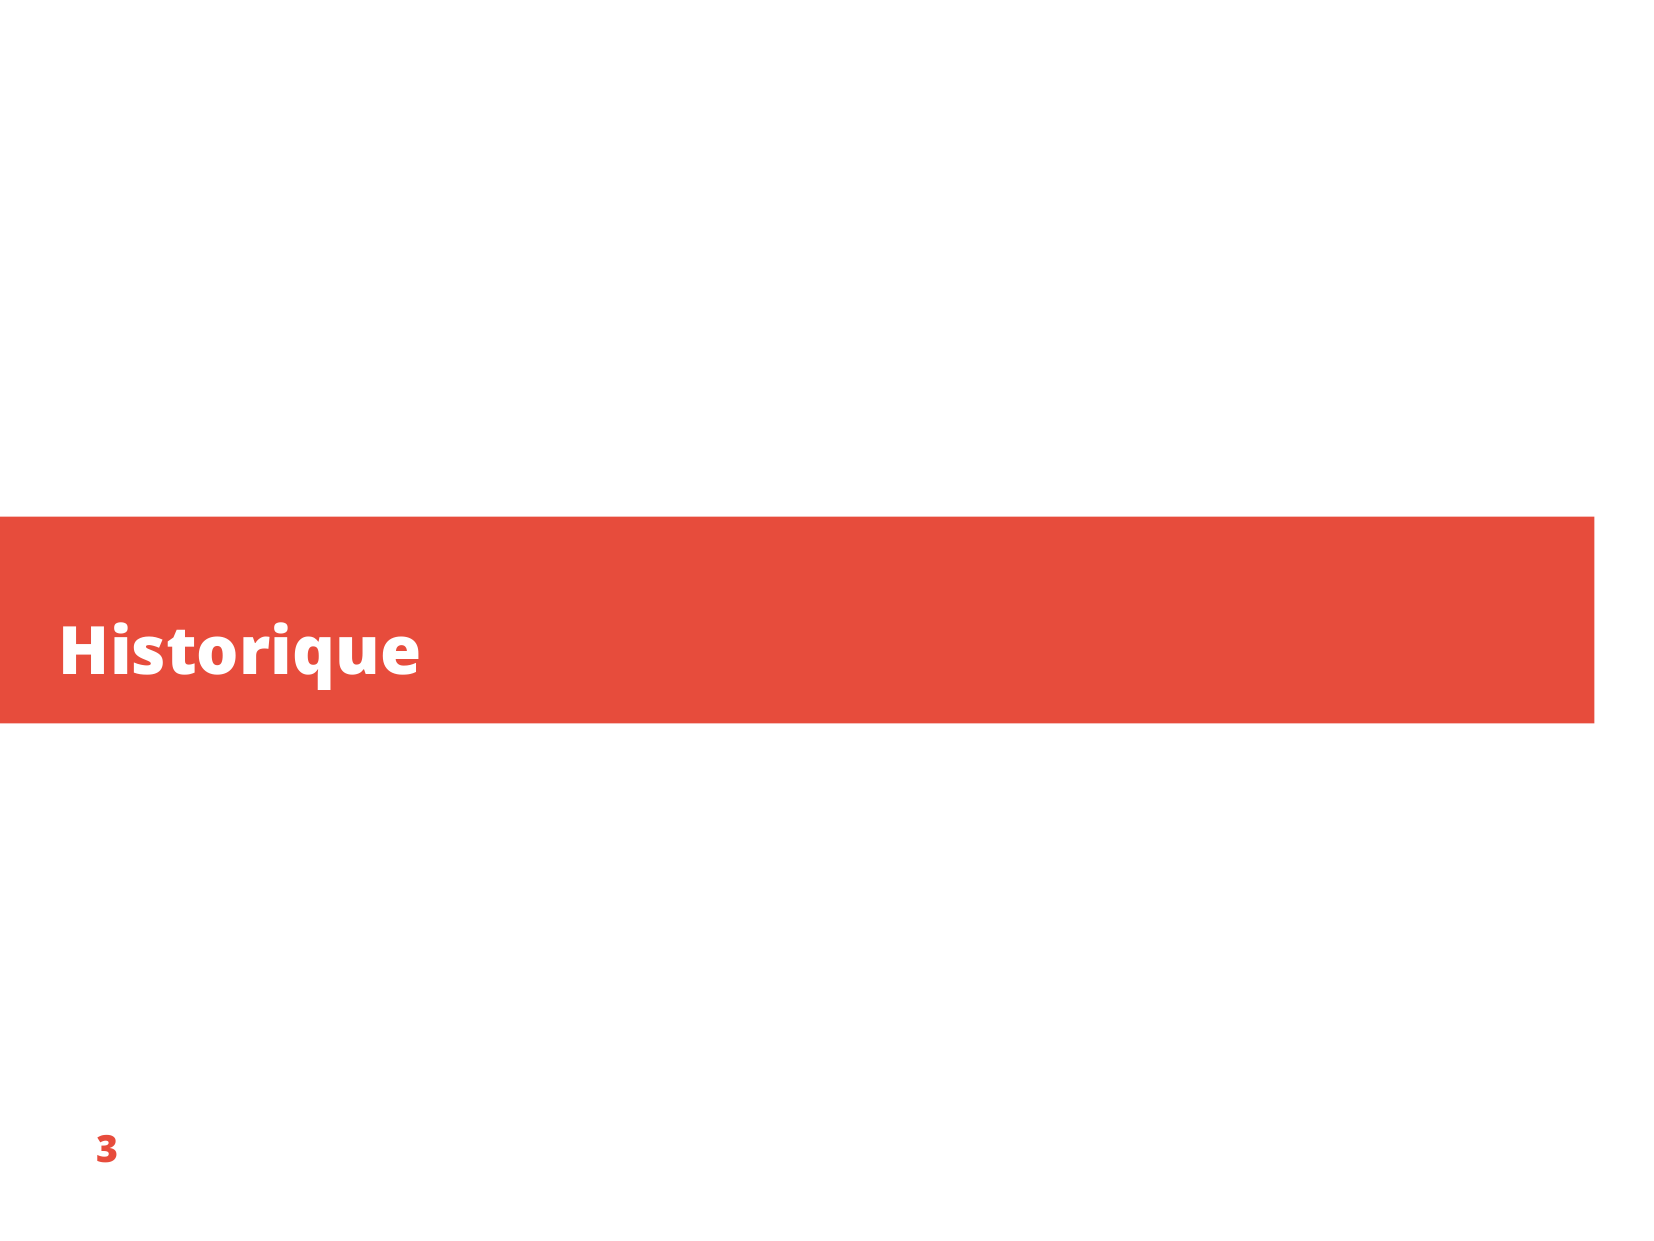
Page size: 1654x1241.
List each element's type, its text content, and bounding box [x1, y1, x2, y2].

title Historique [59, 546, 1595, 694]
